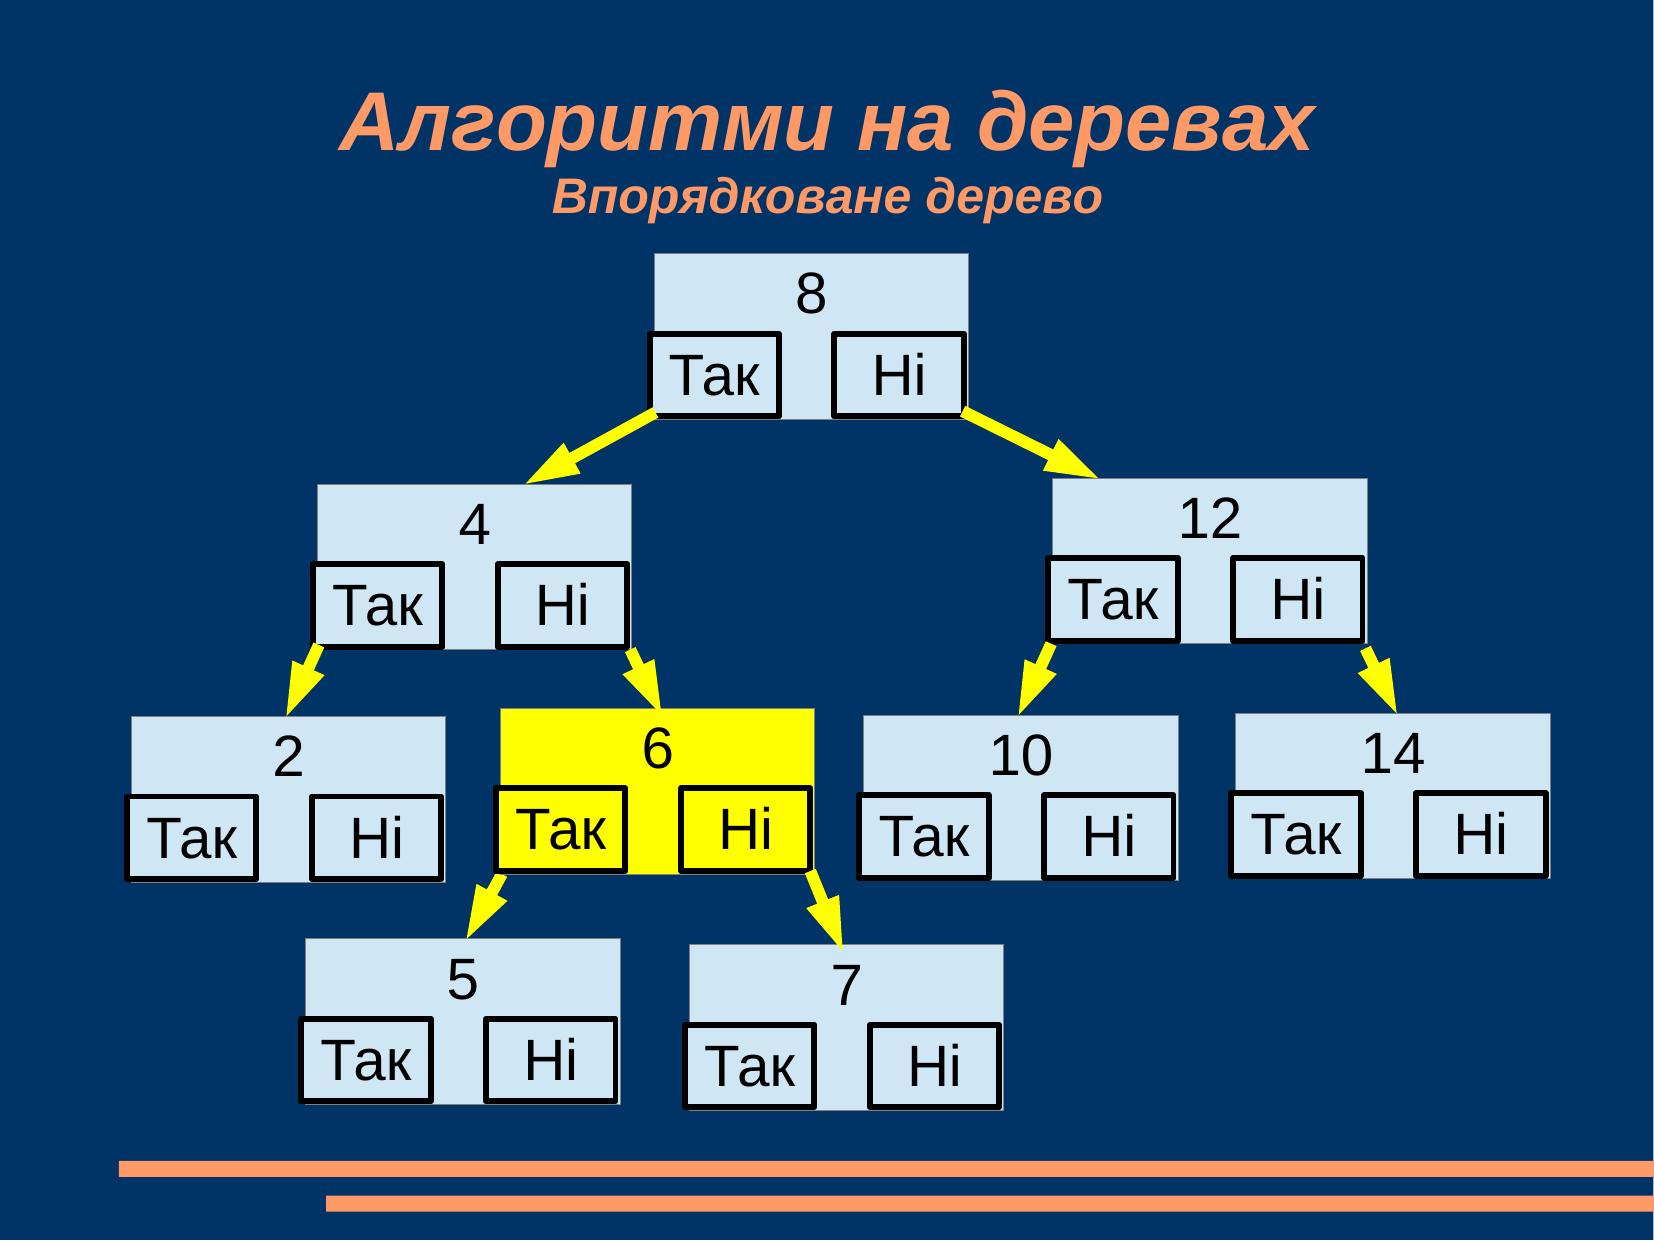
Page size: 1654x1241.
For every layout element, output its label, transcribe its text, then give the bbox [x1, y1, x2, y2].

text_box 5 [305, 938, 621, 1105]
text_box Ні [1233, 558, 1363, 641]
text_box 2 [131, 716, 446, 883]
text_box Ні [486, 1018, 616, 1102]
text_box Ні [869, 1024, 1000, 1108]
text_box 10 [863, 715, 1179, 881]
text_box 8 [654, 253, 969, 420]
text_box Так [312, 563, 443, 647]
text_box Так [496, 788, 626, 872]
text_box Так [685, 1024, 815, 1108]
text_box 6 [500, 708, 815, 875]
text_box Так [649, 333, 779, 417]
text_box Так [301, 1018, 431, 1102]
text_box Ні [1044, 795, 1174, 878]
text_box Так [1231, 793, 1361, 876]
text_box 7 [689, 944, 1004, 1111]
text_box Ні [680, 788, 811, 872]
text_box Ні [311, 796, 442, 880]
text_box 12 [1052, 478, 1368, 644]
text_box Ні [834, 333, 964, 417]
text_box Так [1048, 558, 1178, 641]
title Алгоритми на деревах Впорядковане дерево [121, 46, 1534, 254]
text_box 14 [1235, 713, 1551, 879]
text_box Ні [497, 563, 628, 647]
text_box Так [126, 796, 257, 880]
text_box 4 [317, 484, 632, 650]
text_box Так [859, 795, 989, 878]
text_box Ні [1416, 793, 1546, 876]
